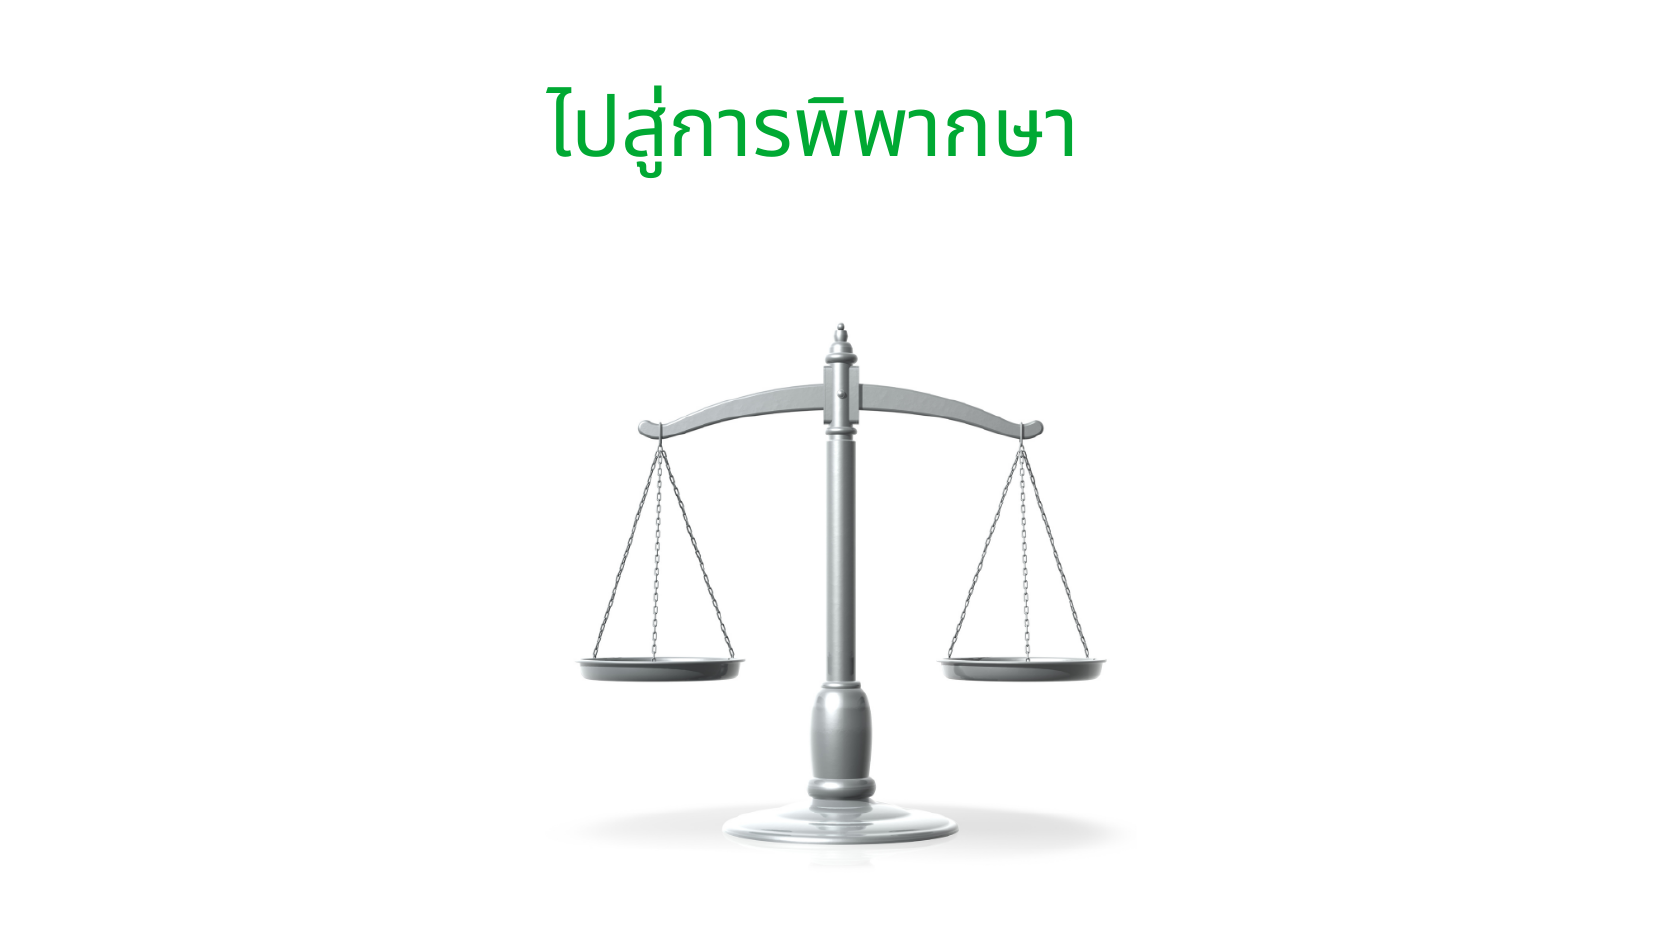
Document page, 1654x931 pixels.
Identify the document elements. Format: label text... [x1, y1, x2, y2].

text_box ไปสู่การพิพากษา [532, 75, 1131, 199]
picture [336, 210, 1351, 901]
